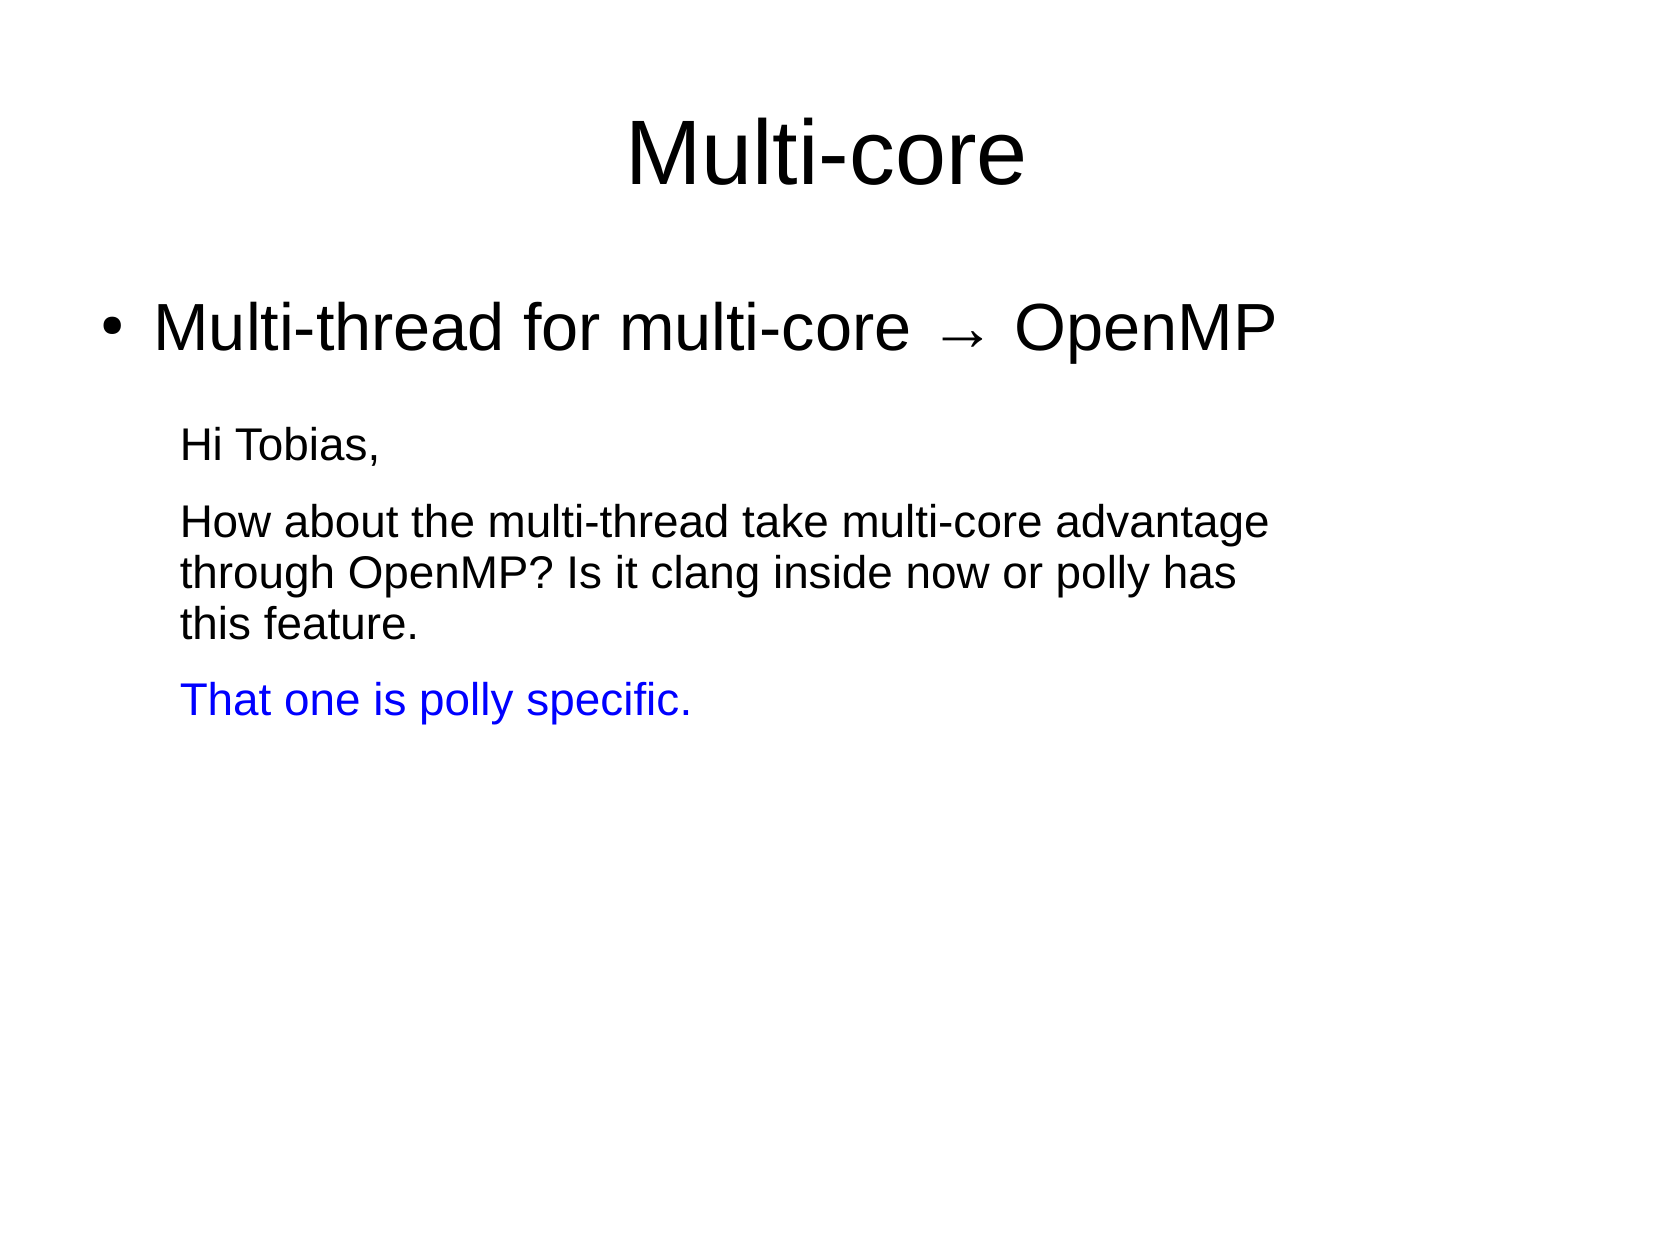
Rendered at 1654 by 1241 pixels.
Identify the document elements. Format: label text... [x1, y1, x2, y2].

list Multi-thread for multi-core → OpenMP [82, 290, 1538, 1010]
text_box Hi Tobias, How about the multi-thread take multi-core advantage through OpenMP? Is it clang inside now or polly has this feature. That one is polly specific. [165, 412, 1306, 733]
title Multi-core [82, 49, 1571, 257]
